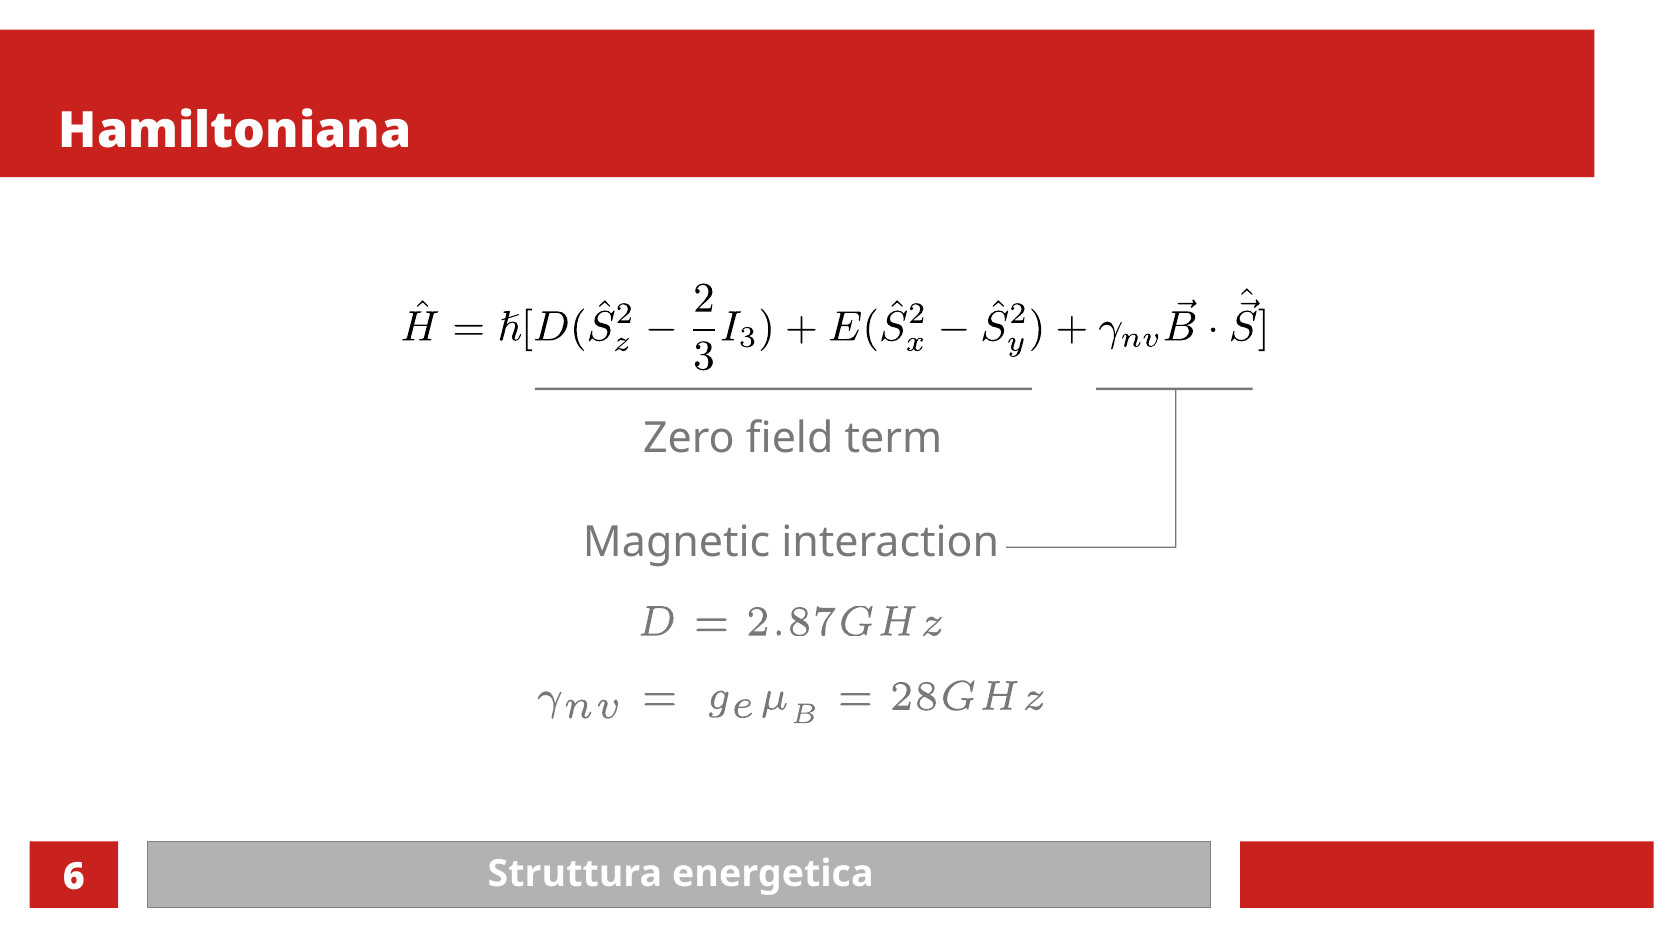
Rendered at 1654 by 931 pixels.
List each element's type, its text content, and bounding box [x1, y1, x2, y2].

title Hamiltoniana [59, 44, 1595, 163]
text_box Struttura energetica [155, 838, 1206, 905]
picture [209, 162, 1446, 859]
